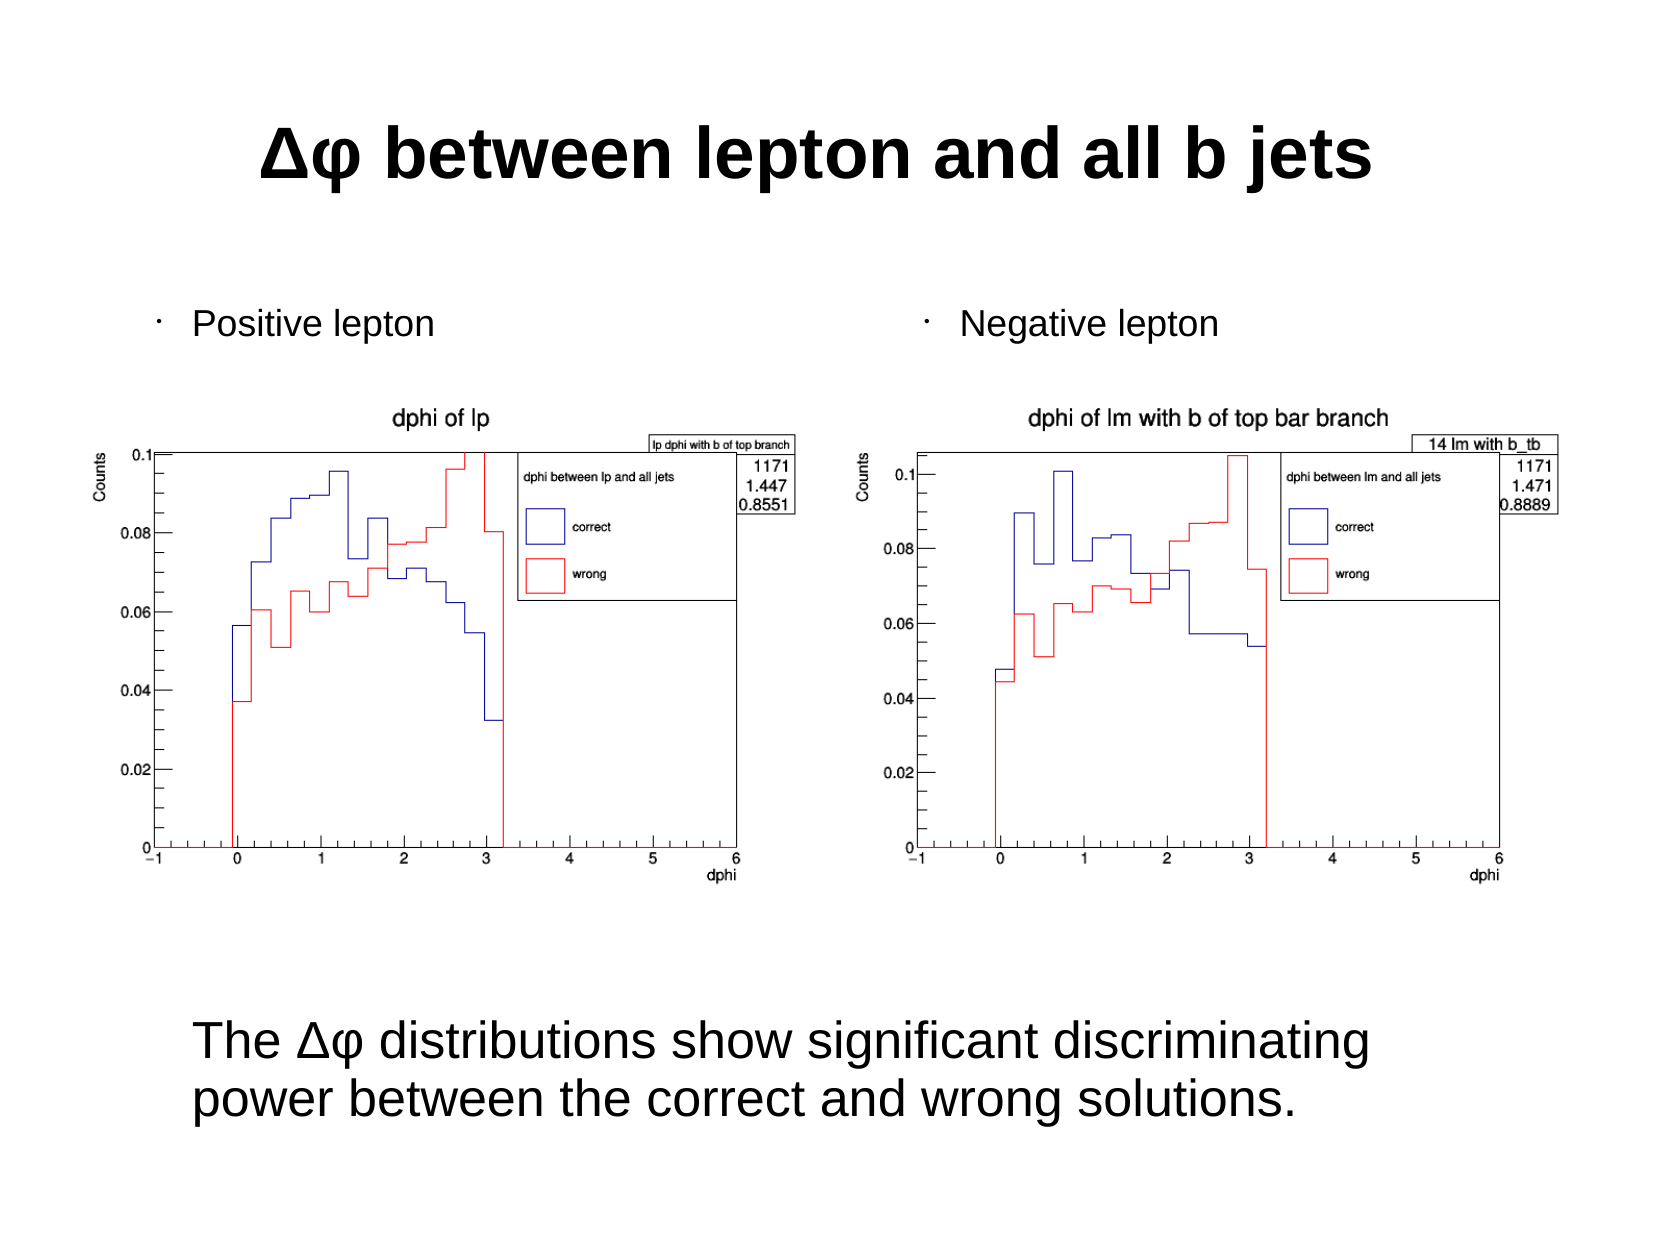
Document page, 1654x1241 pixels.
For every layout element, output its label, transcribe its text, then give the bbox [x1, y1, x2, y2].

picture [845, 403, 1572, 897]
text_box The Δφ distributions show significant discriminating power between the correct and wrong solutions. [177, 1003, 1430, 1135]
text_box Negative lepton [909, 295, 1524, 353]
text_box Positive lepton [141, 295, 780, 353]
title Δφ between lepton and all b jets [82, 49, 1571, 257]
picture [82, 403, 809, 897]
